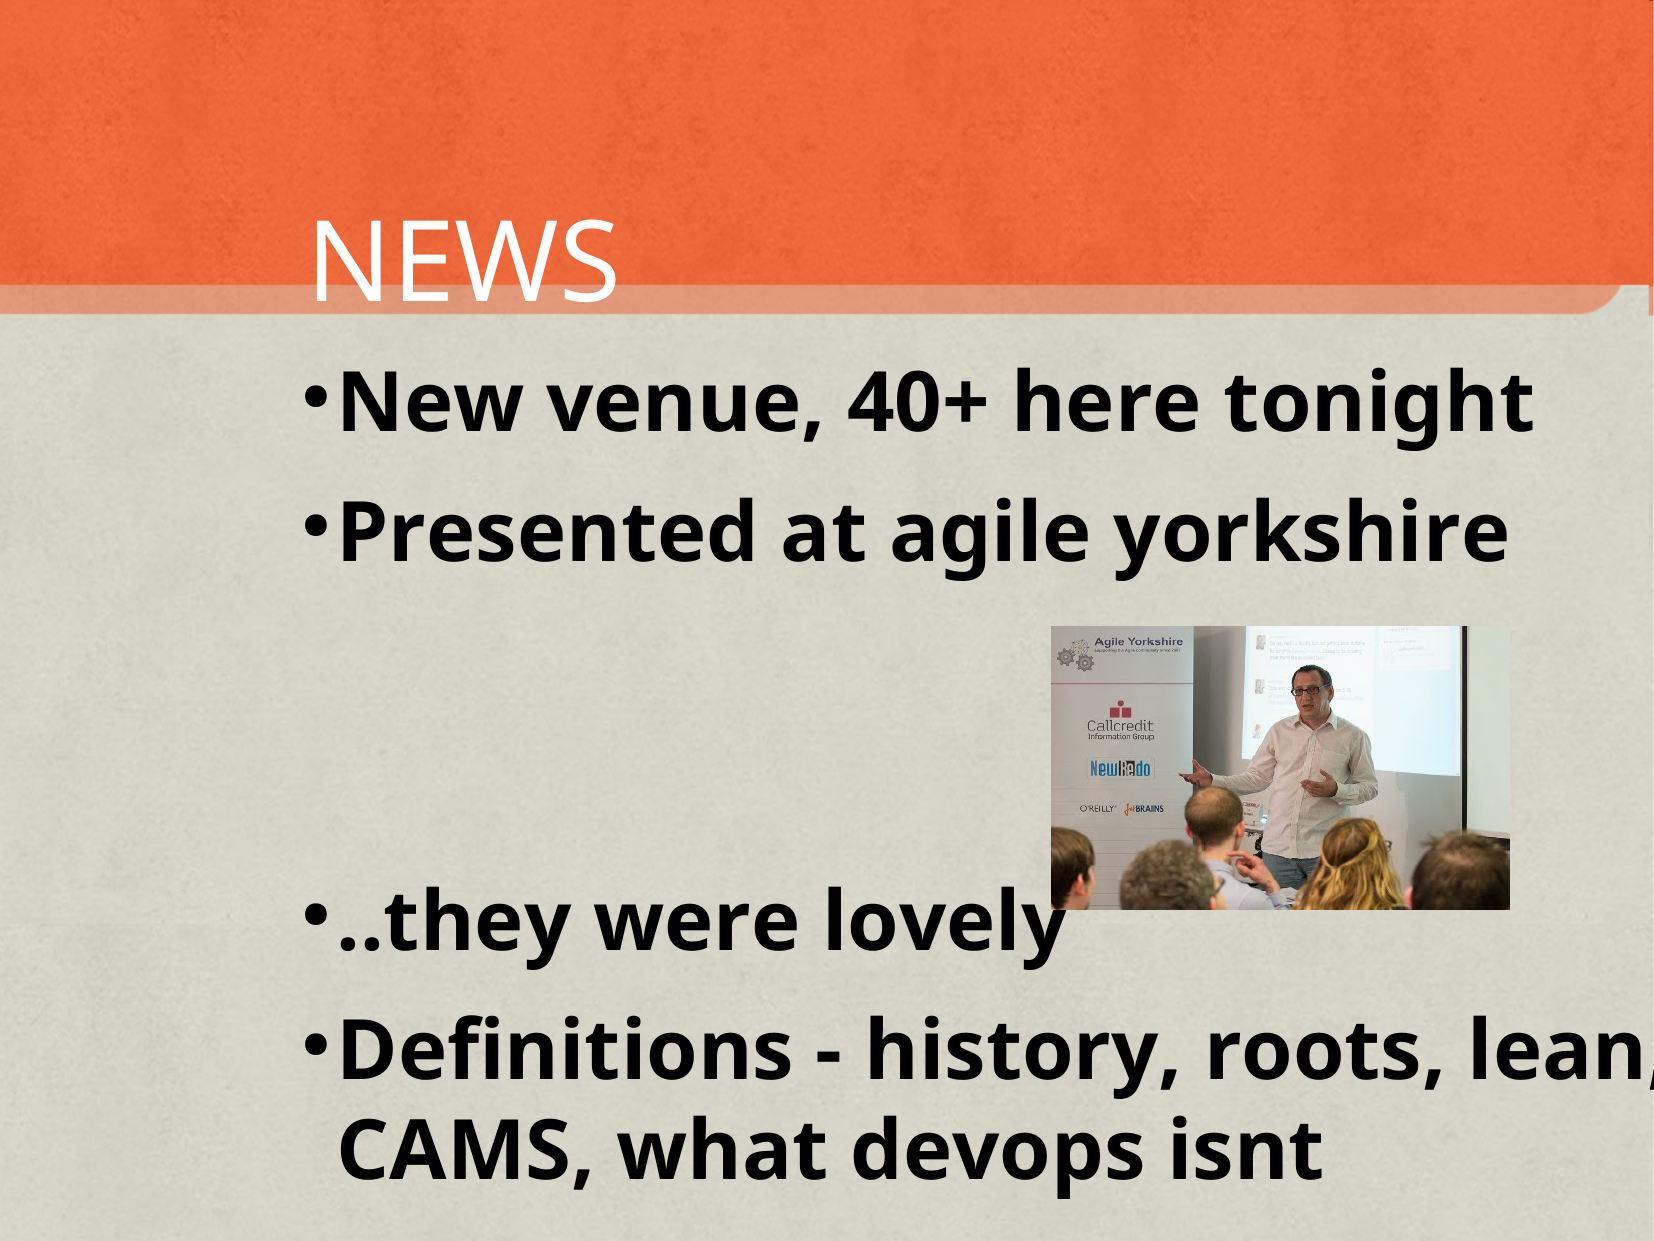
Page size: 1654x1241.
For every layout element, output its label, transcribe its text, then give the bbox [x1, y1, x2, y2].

picture [0, 0, 1654, 1241]
list New venue, 40+ here tonight Presented at agile yorkshire ..they were lovely Definitions - history, roots, lean, CAMS, what devops isnt [301, 348, 1654, 1241]
picture [1051, 626, 1510, 910]
title NEWS [306, 189, 1654, 317]
